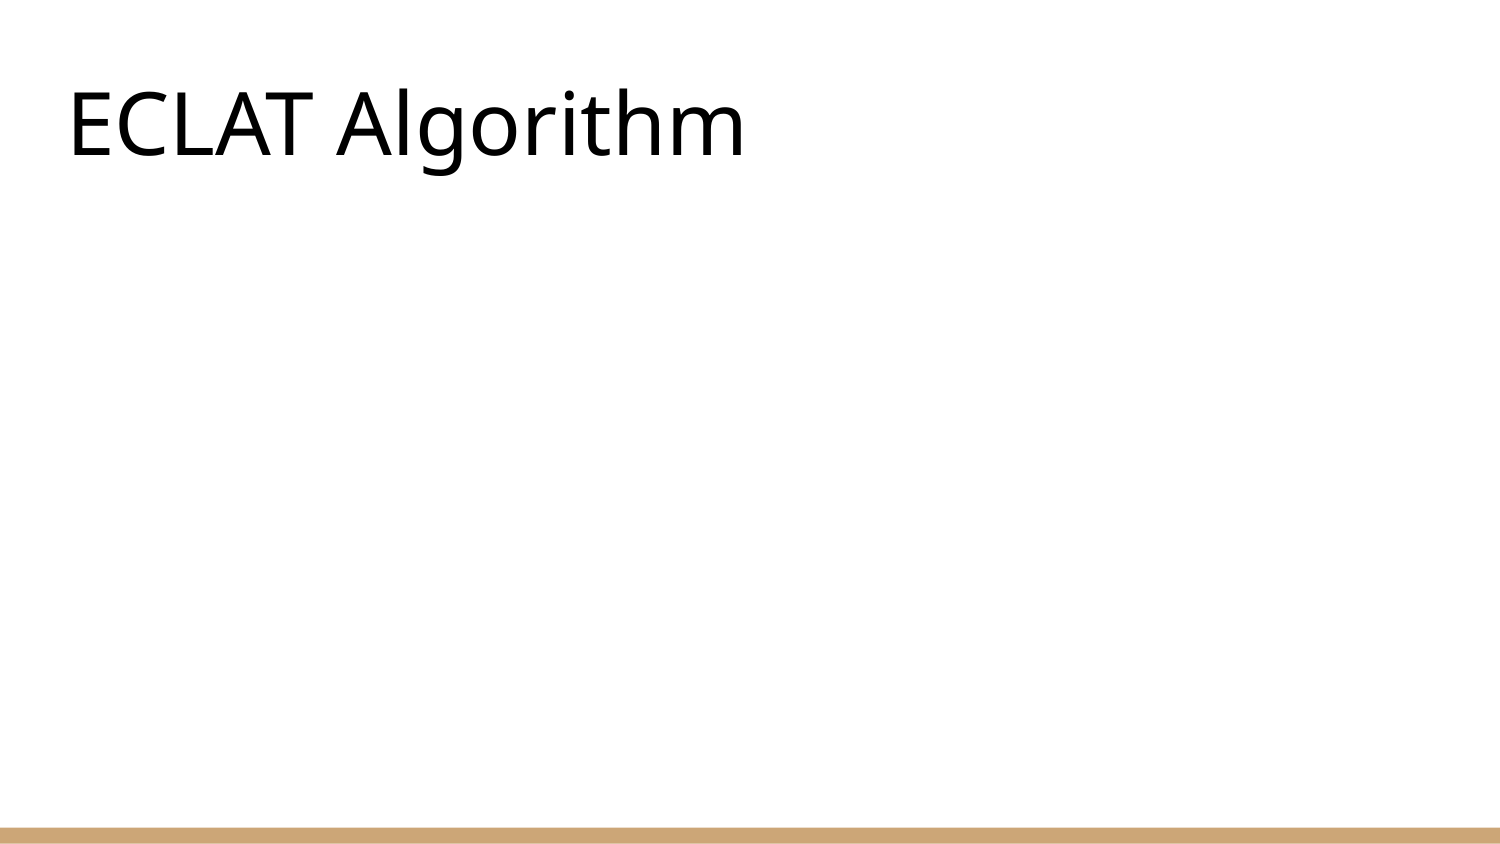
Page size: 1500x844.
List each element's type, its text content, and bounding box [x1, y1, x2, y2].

title ECLAT Algorithm [51, 51, 1449, 189]
